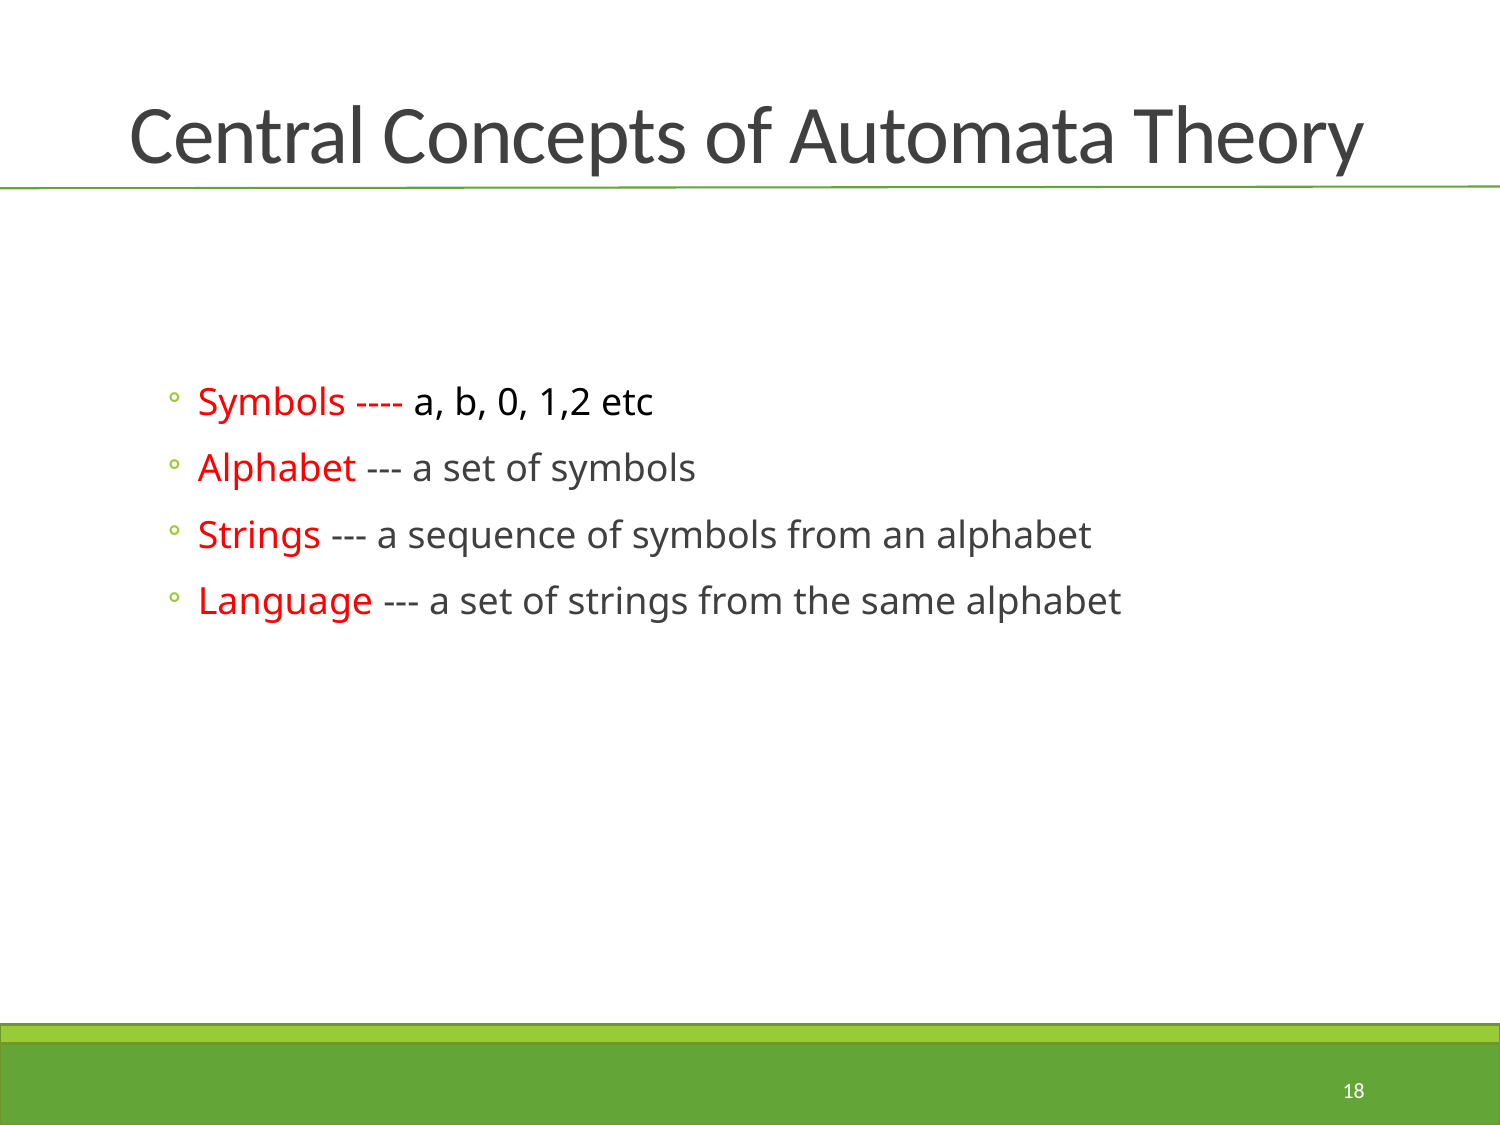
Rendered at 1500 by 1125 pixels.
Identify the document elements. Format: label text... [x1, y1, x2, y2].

list Symbols ---- a, b, 0, 1,2 etc Alphabet --- a set of symbols Strings --- a sequence of symbols from an alphabet Language --- a set of strings from the same alphabet [135, 302, 1373, 963]
title Central Concepts of Automata Theory [72, 37, 1423, 188]
